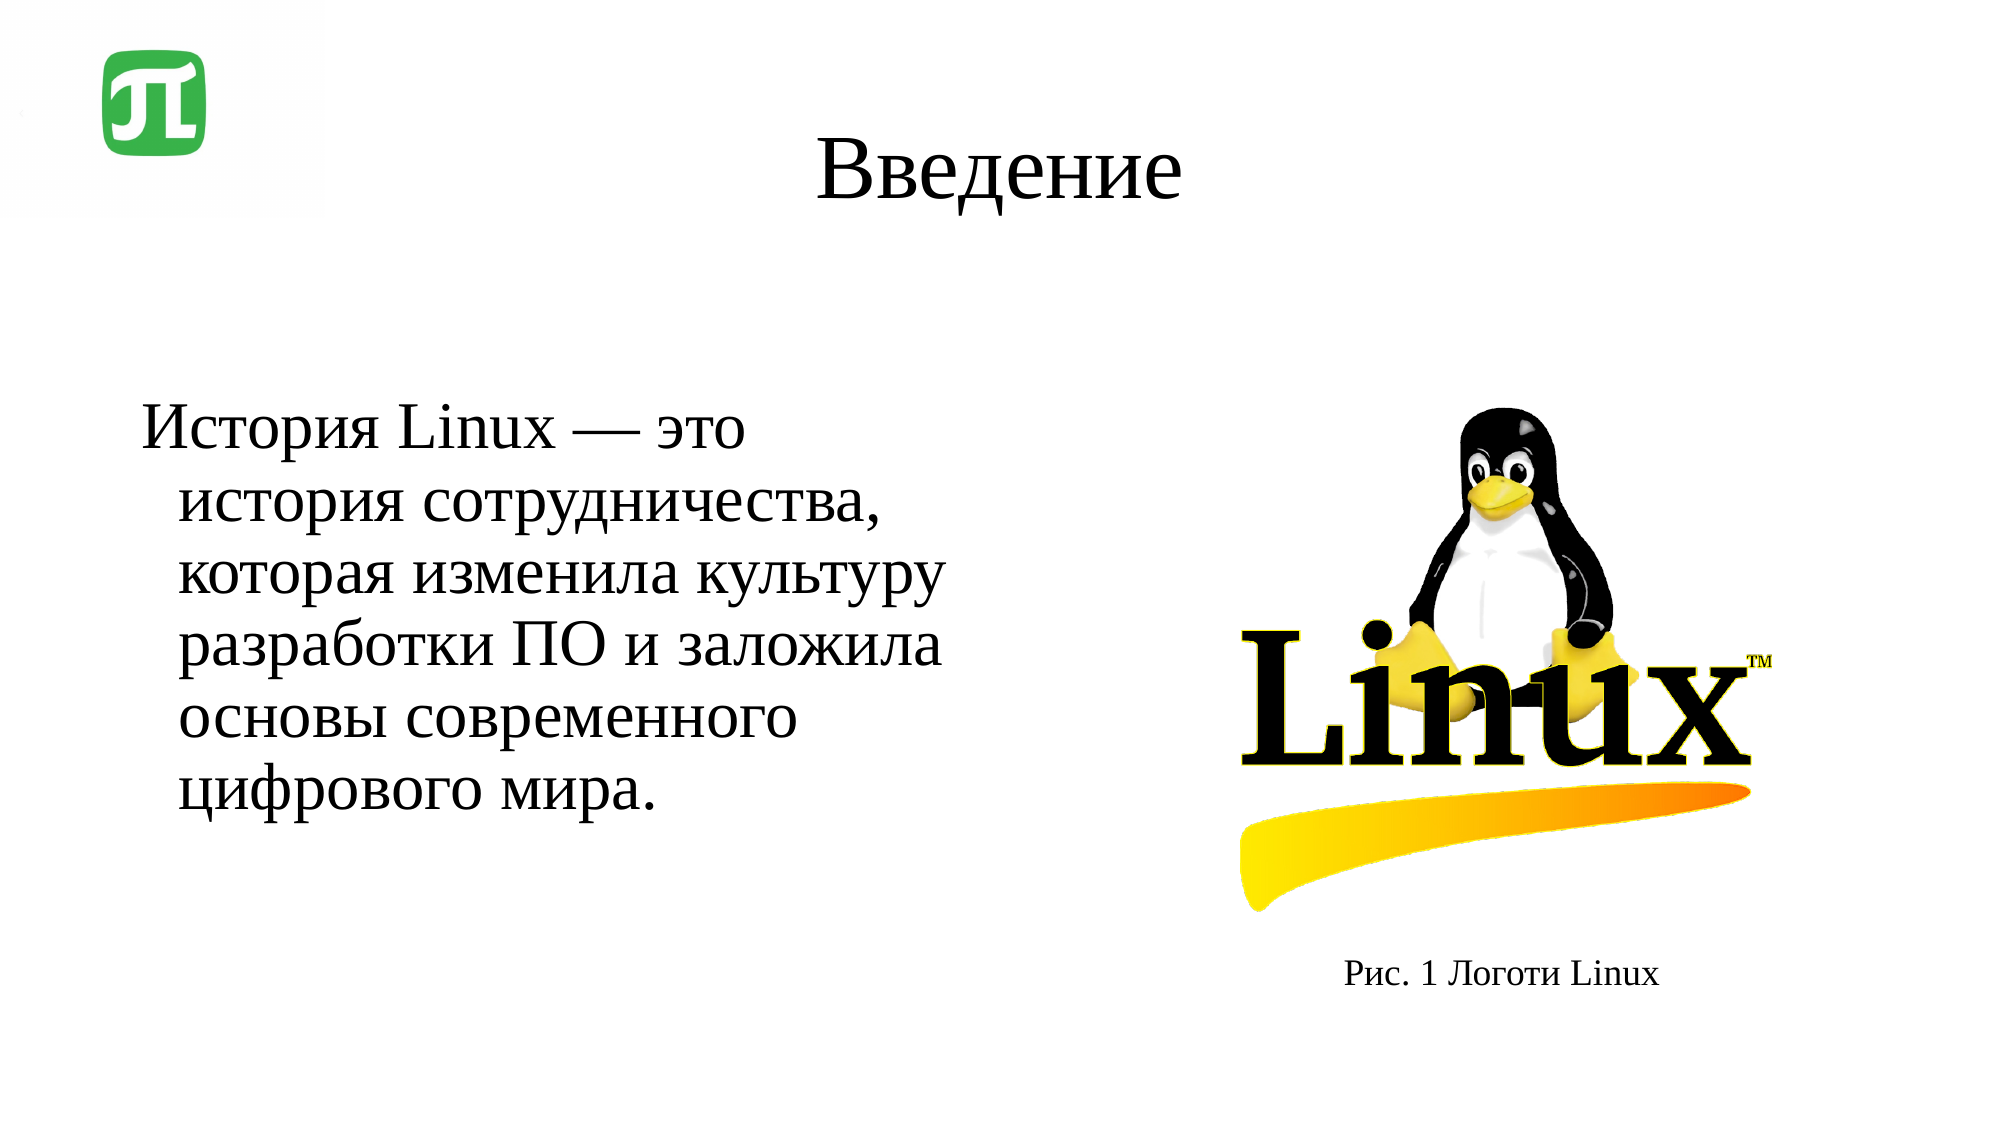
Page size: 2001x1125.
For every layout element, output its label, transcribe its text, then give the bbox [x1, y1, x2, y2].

list История Linux — это история сотрудничества, которая изменила культуру разработки ПО и заложила основы современного цифрового мира. [88, 383, 967, 1125]
picture [0, 0, 325, 218]
text_box Рис. 1 Логоти Linux [1328, 944, 1713, 1004]
picture [1240, 383, 1772, 916]
title Введение [137, 59, 1863, 278]
